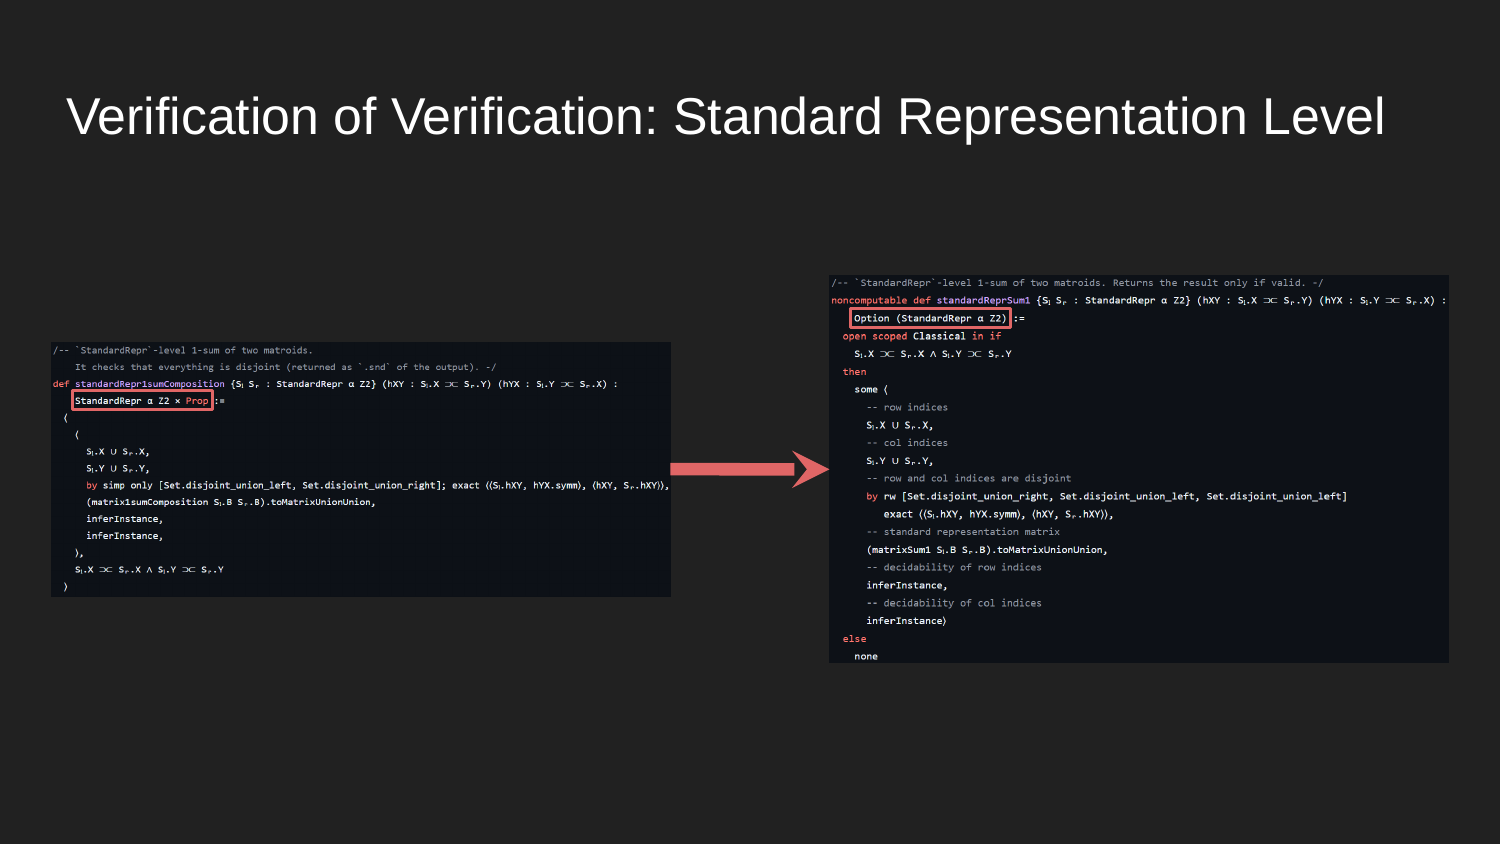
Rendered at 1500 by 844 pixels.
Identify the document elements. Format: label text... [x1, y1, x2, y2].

title Verification of Verification: Standard Representation Level [51, 72, 1449, 167]
picture [829, 275, 1449, 663]
text_box [850, 308, 1011, 328]
picture [51, 342, 671, 597]
text_box [72, 390, 213, 410]
